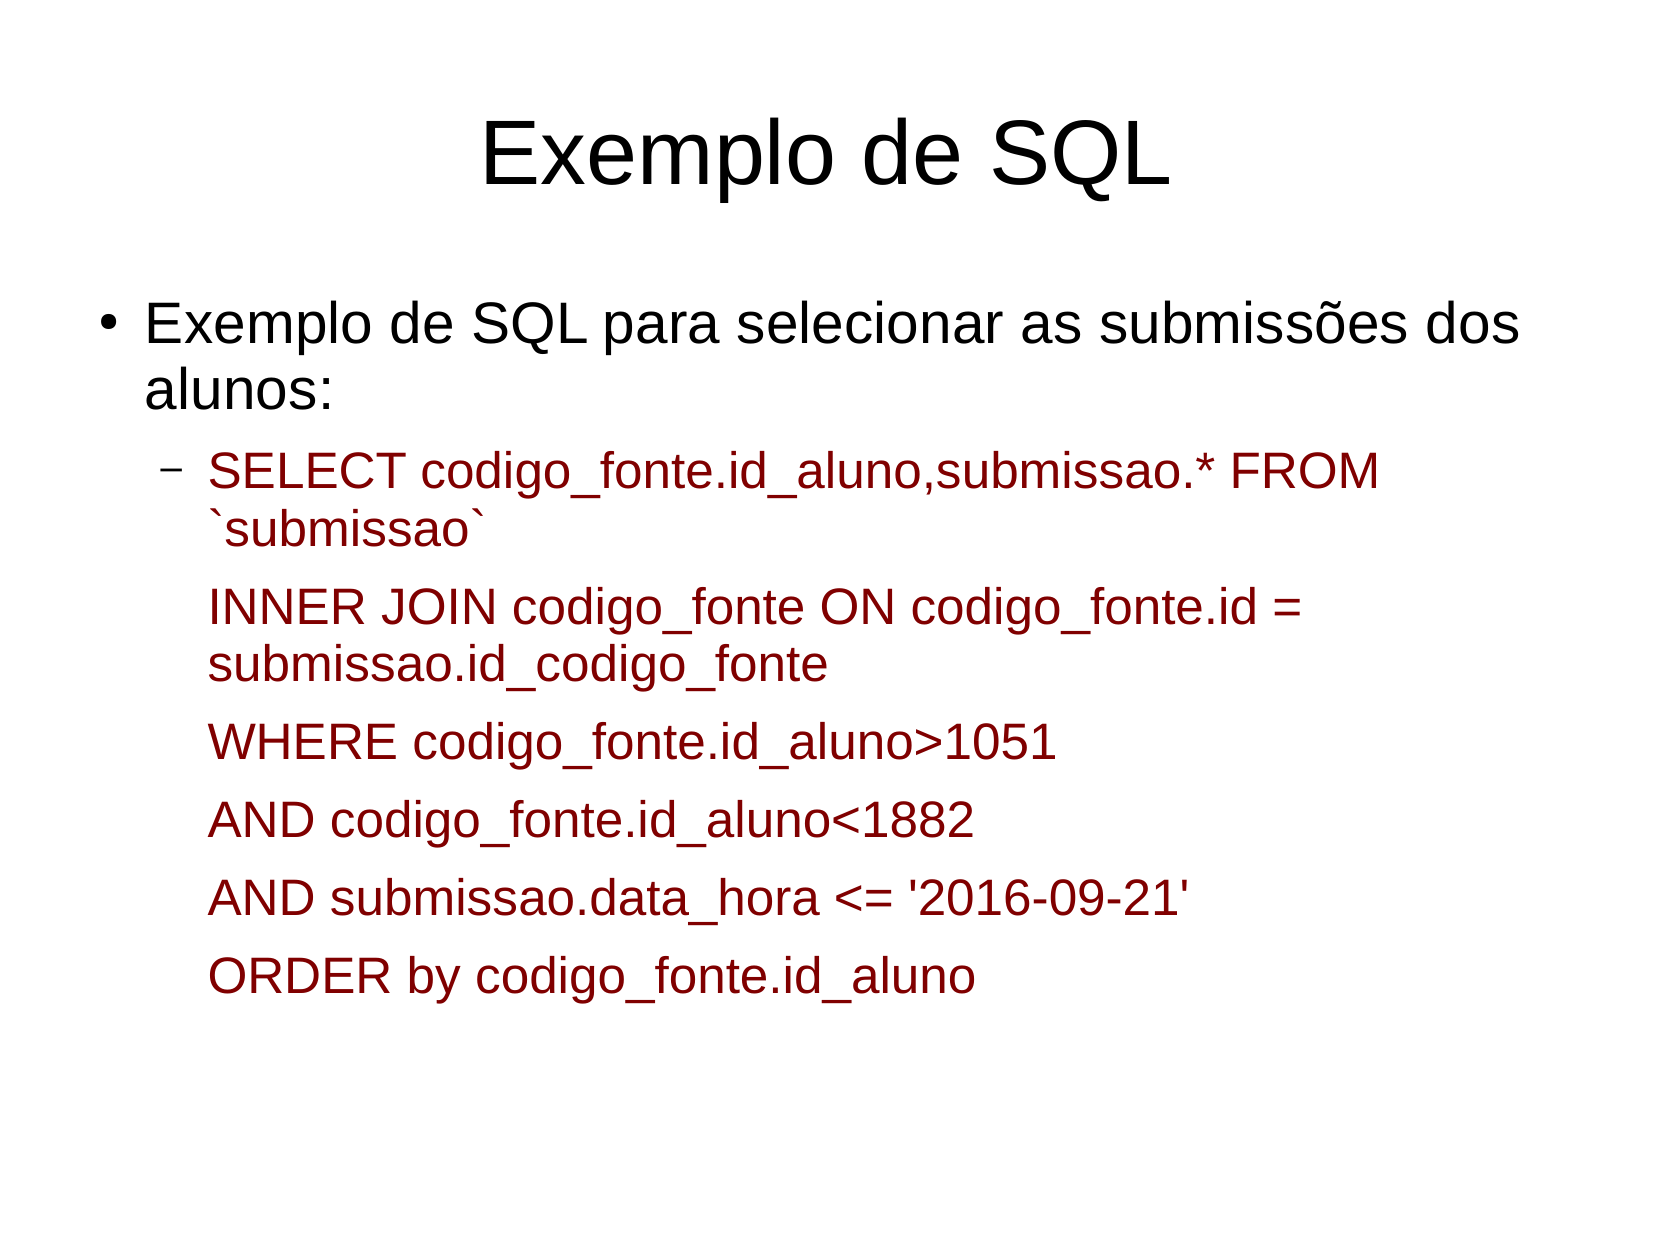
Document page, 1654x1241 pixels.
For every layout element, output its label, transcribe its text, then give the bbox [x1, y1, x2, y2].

title Exemplo de SQL [82, 49, 1571, 257]
list Exemplo de SQL para selecionar as submissões dos alunos: SELECT codigo_fonte.id_aluno,submissao.* FROM `submissao` INNER JOIN codigo_fonte ON codigo_fonte.id = submissao.id_codigo_fonte WHERE codigo_fonte.id_aluno>1051 AND codigo_fonte.id_aluno<1882 AND submissao.data_hora <= '2016-09-21' ORDER by codigo_fonte.id_aluno [82, 290, 1571, 1010]
